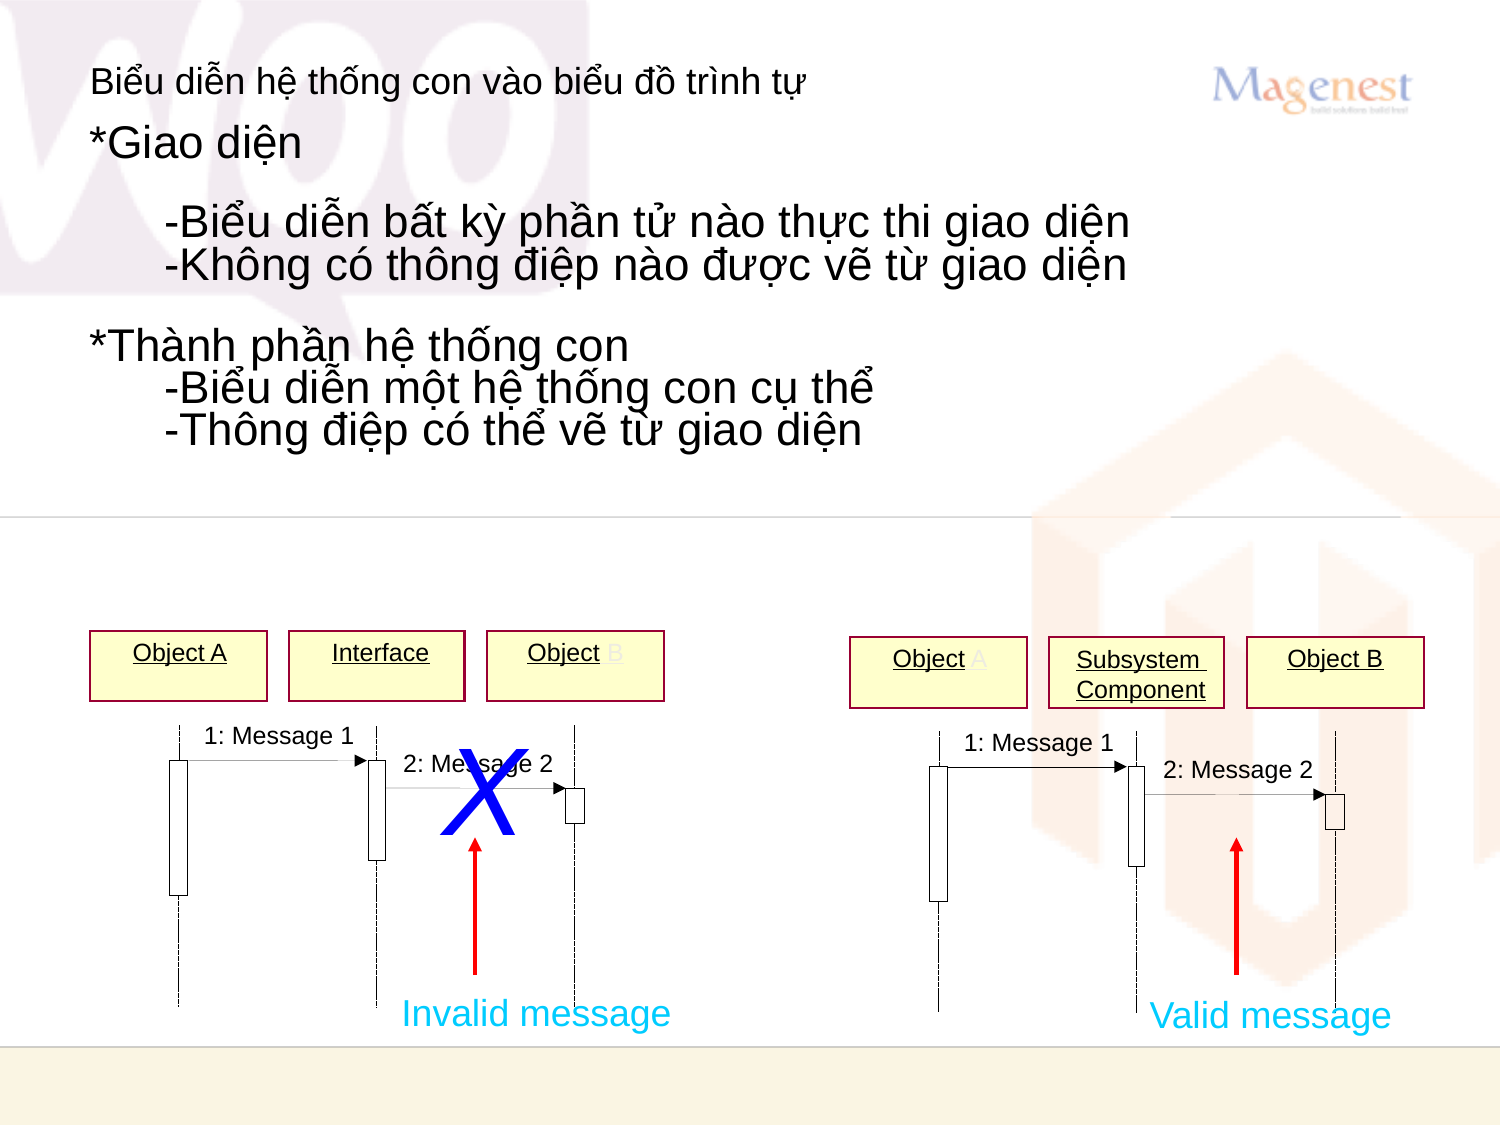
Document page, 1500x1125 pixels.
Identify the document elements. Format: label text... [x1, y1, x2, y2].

text_box [1246, 637, 1424, 708]
text_box Object B [527, 636, 624, 663]
text_box Invalid message [383, 979, 690, 1043]
text_box Interface [331, 636, 430, 663]
text_box Object B [1287, 642, 1384, 669]
text_box *Giao diện -Biểu diễn bất kỳ phần tử nào thực thi giao diện -Không có thông điệp nào được vẽ từ giao diện *Thành phần hệ thống con -Biểu diễn một hệ thống con cụ thể -Thông điệp có thể vẽ từ giao diện [75, 119, 1325, 517]
text_box 1: Message 1 [203, 719, 355, 750]
text_box Valid message [1131, 981, 1410, 1045]
text_box 1: Message 1 [963, 726, 1115, 757]
picture [0, 0, 1500, 1125]
text_box [90, 631, 268, 702]
text_box Subsystem Component [1076, 643, 1208, 704]
text_box [1049, 637, 1225, 708]
text_box [849, 637, 1028, 708]
text_box [289, 631, 465, 702]
text_box 2: Message 2 [1163, 753, 1314, 784]
text_box [486, 631, 664, 702]
text_box Biểu diễn hệ thống con vào biểu đồ trình tự [75, 49, 1163, 110]
text_box Object A [132, 636, 228, 667]
text_box X [425, 702, 568, 870]
text_box Object A [892, 642, 988, 673]
text_box 2: Message 2 [403, 747, 425, 778]
